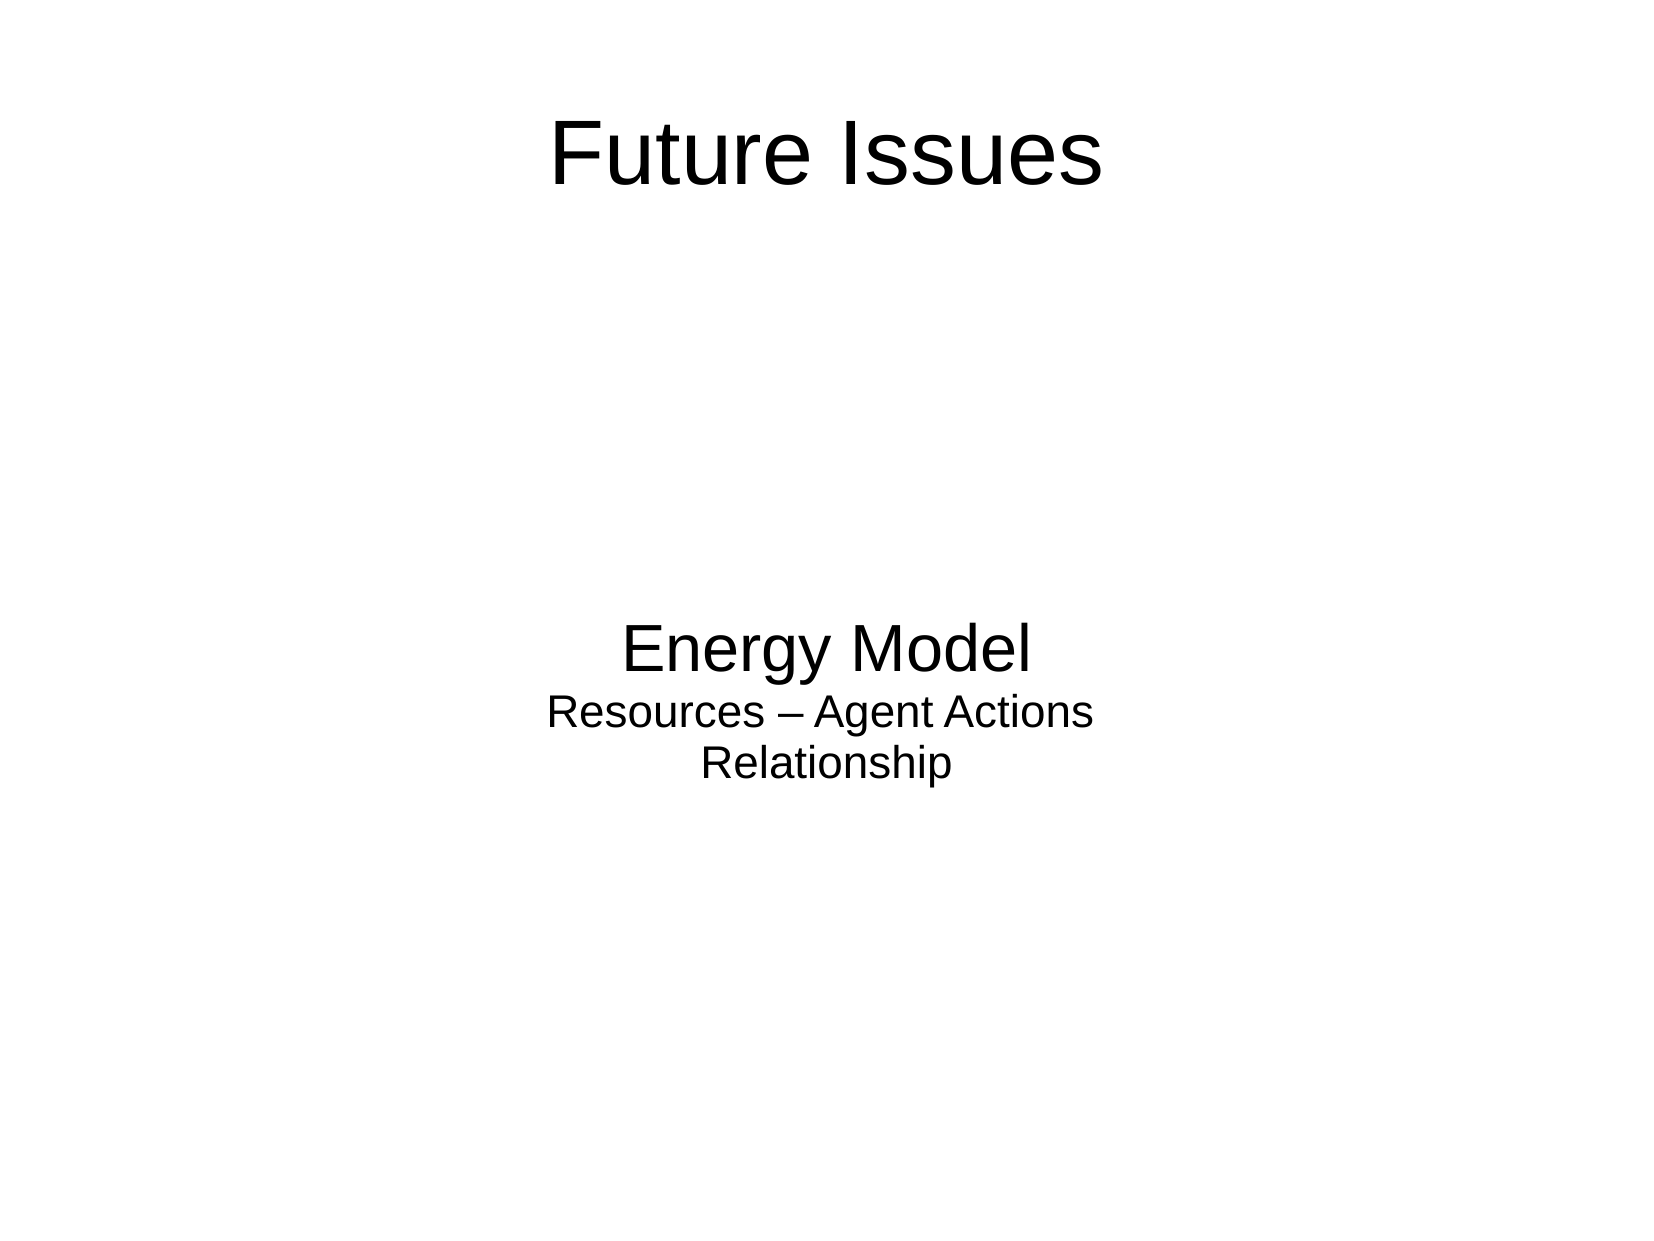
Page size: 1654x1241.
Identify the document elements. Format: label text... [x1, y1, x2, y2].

subtitle Energy Model Resources – Agent Actions Relationship [82, 290, 1571, 1109]
title Future Issues [82, 49, 1571, 257]
